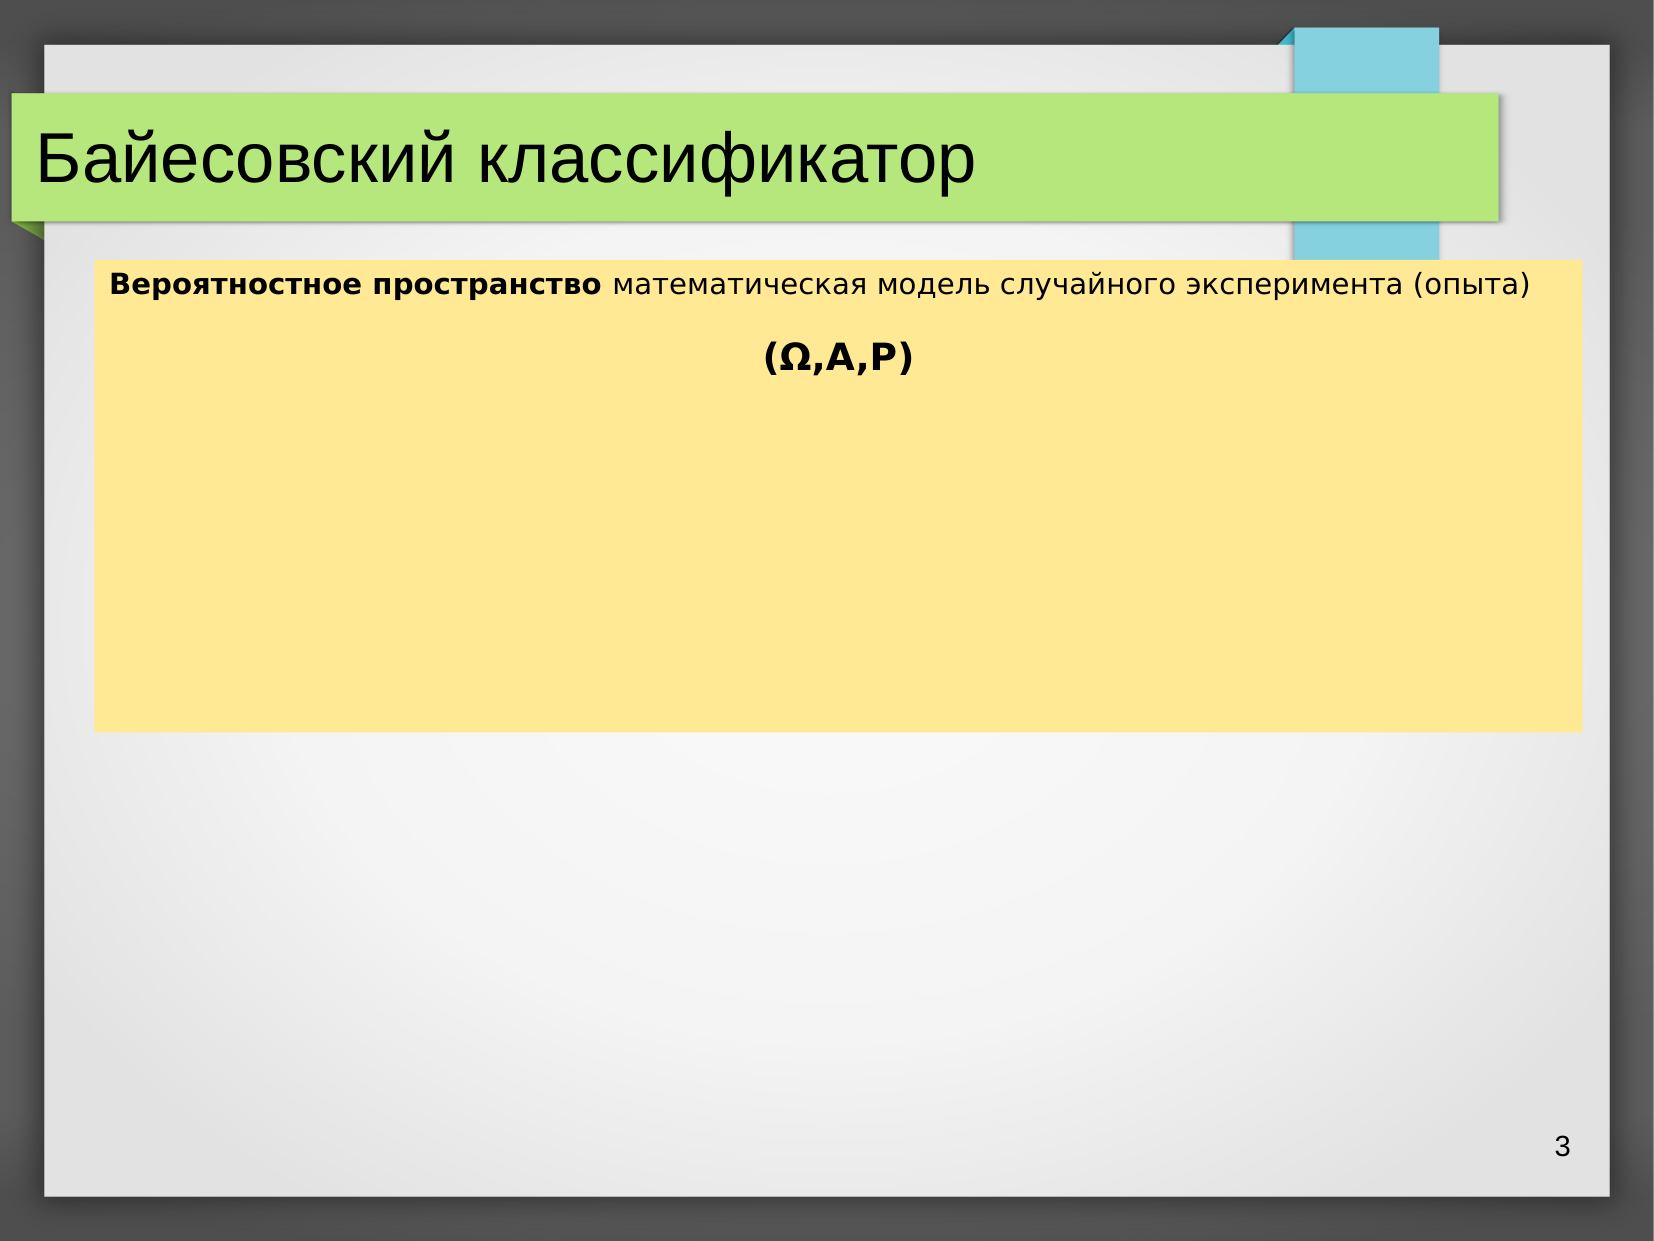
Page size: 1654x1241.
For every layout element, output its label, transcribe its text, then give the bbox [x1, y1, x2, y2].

text_box Вероятностное пространство математическая модель случайного эксперимента (опыта) (Ω,A,P) [94, 259, 1583, 733]
picture [0, 0, 1654, 1241]
title Байесовский классификатор [35, 118, 1489, 199]
